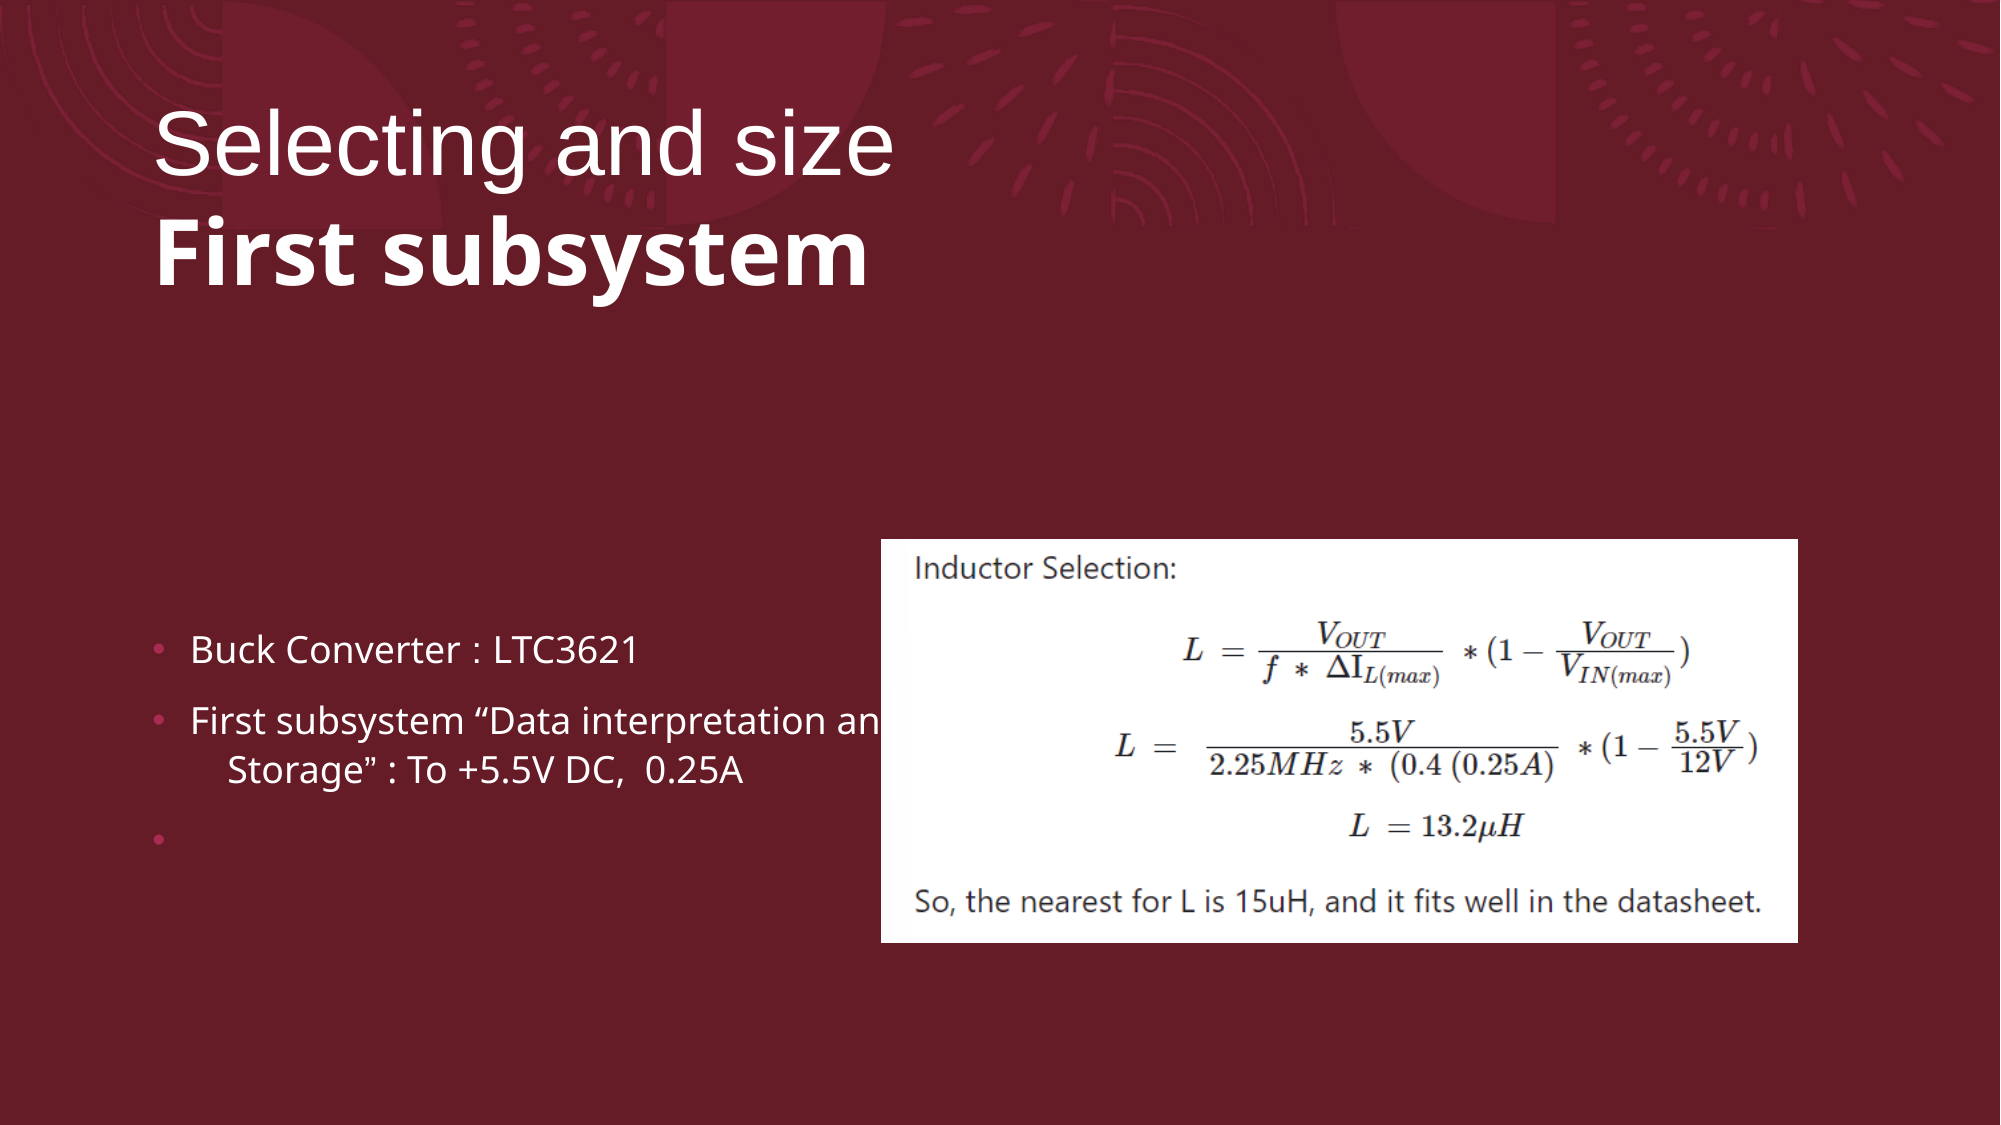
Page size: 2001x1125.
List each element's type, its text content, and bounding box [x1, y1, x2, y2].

list Buck Converter : LTC3621 First subsystem “Data interpretation and Storage” : To +5.5V DC, 0.25A [137, 450, 925, 1034]
title Selecting and size First subsystem [137, 62, 1779, 325]
picture [881, 539, 1798, 943]
